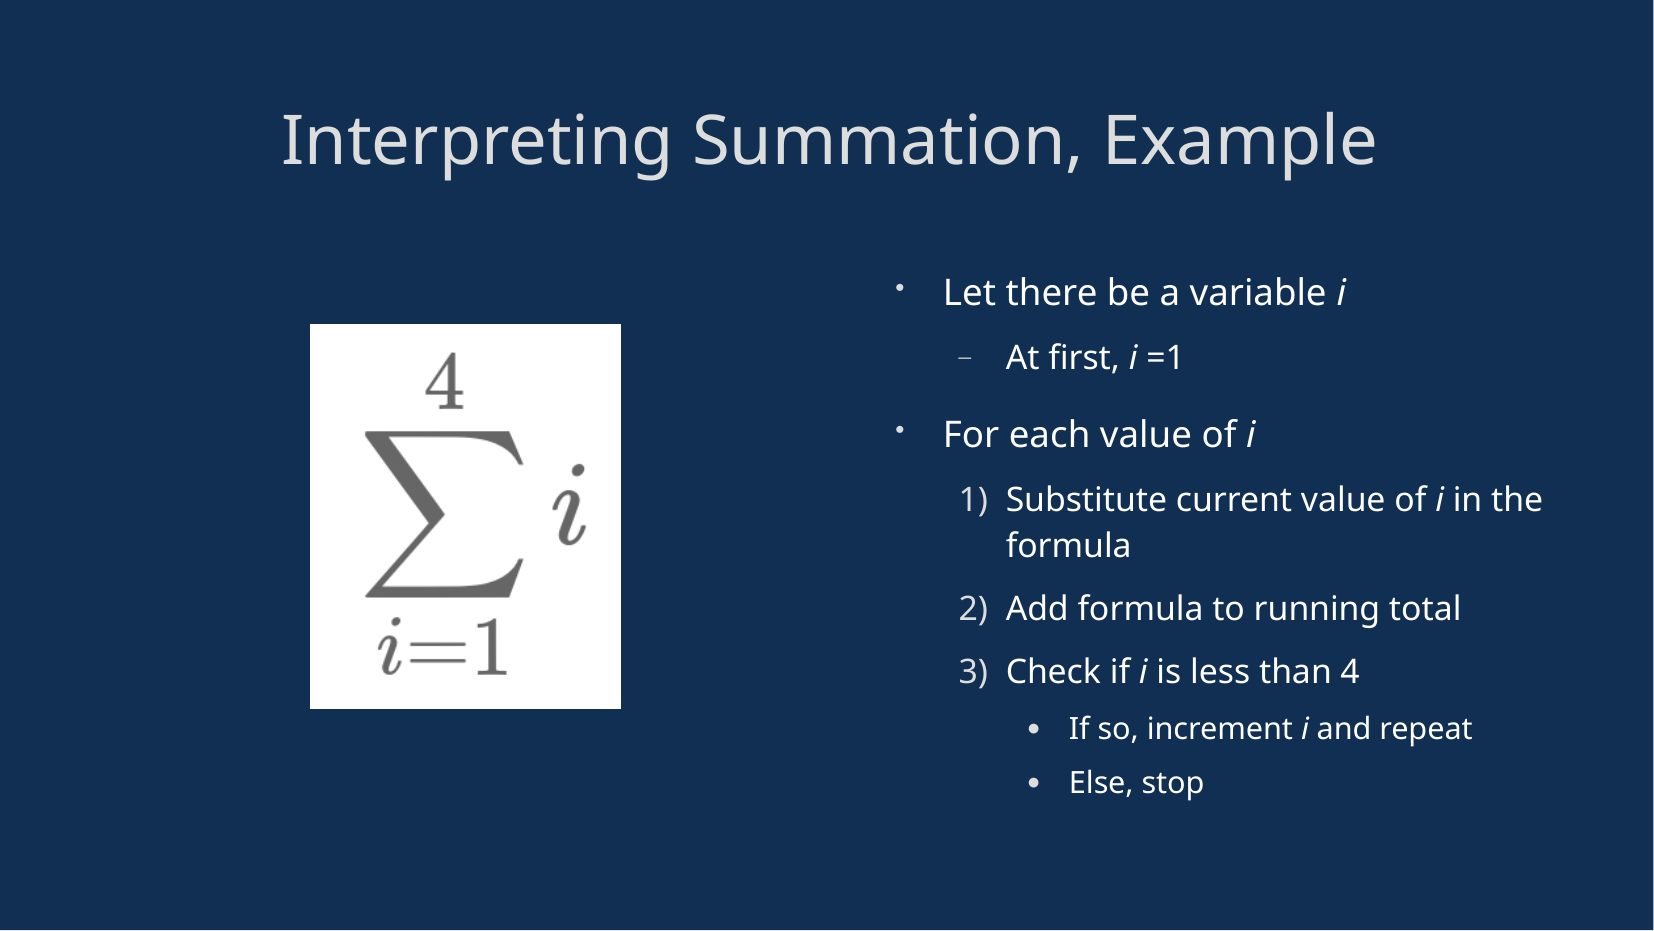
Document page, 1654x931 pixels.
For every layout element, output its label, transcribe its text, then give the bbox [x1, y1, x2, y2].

picture [310, 324, 621, 709]
title Interpreting Summation, Example [97, 56, 1563, 220]
list Let there be a variable i At first, i =1 For each value of i Substitute current value of i in the formula Add formula to running total Check if i is less than 4 If so, increment i and repeat Else, stop [879, 265, 1595, 803]
